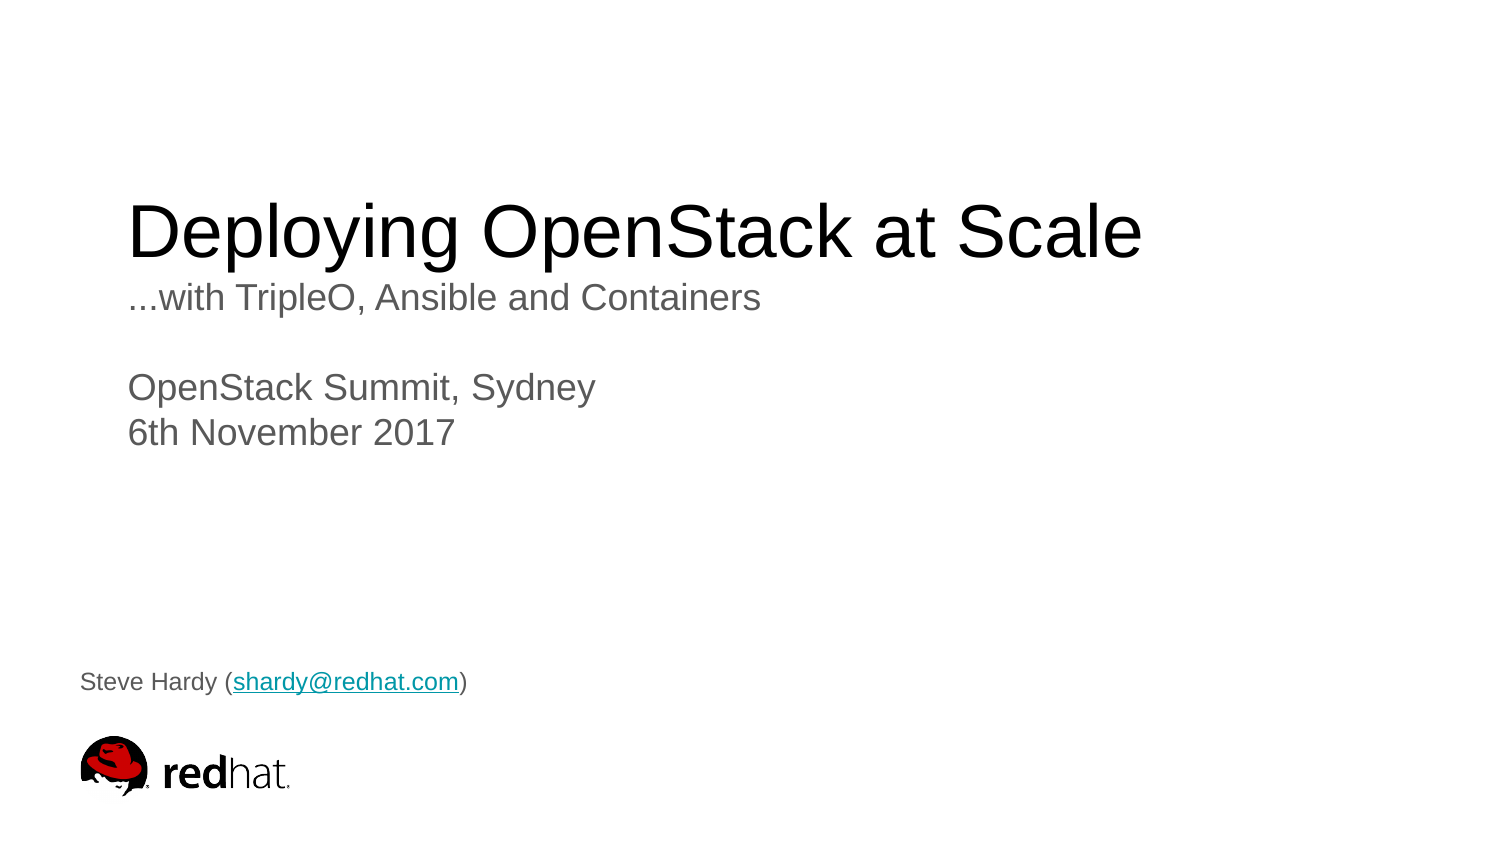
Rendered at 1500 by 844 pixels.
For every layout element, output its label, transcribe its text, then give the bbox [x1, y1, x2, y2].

title Deploying OpenStack at Scale ...with TripleO, Ansible and Containers OpenStack Summit, Sydney 6th November 2017 [112, 167, 1388, 450]
subtitle Steve Hardy (shardy@redhat.com) [64, 650, 582, 717]
picture [80, 736, 290, 804]
